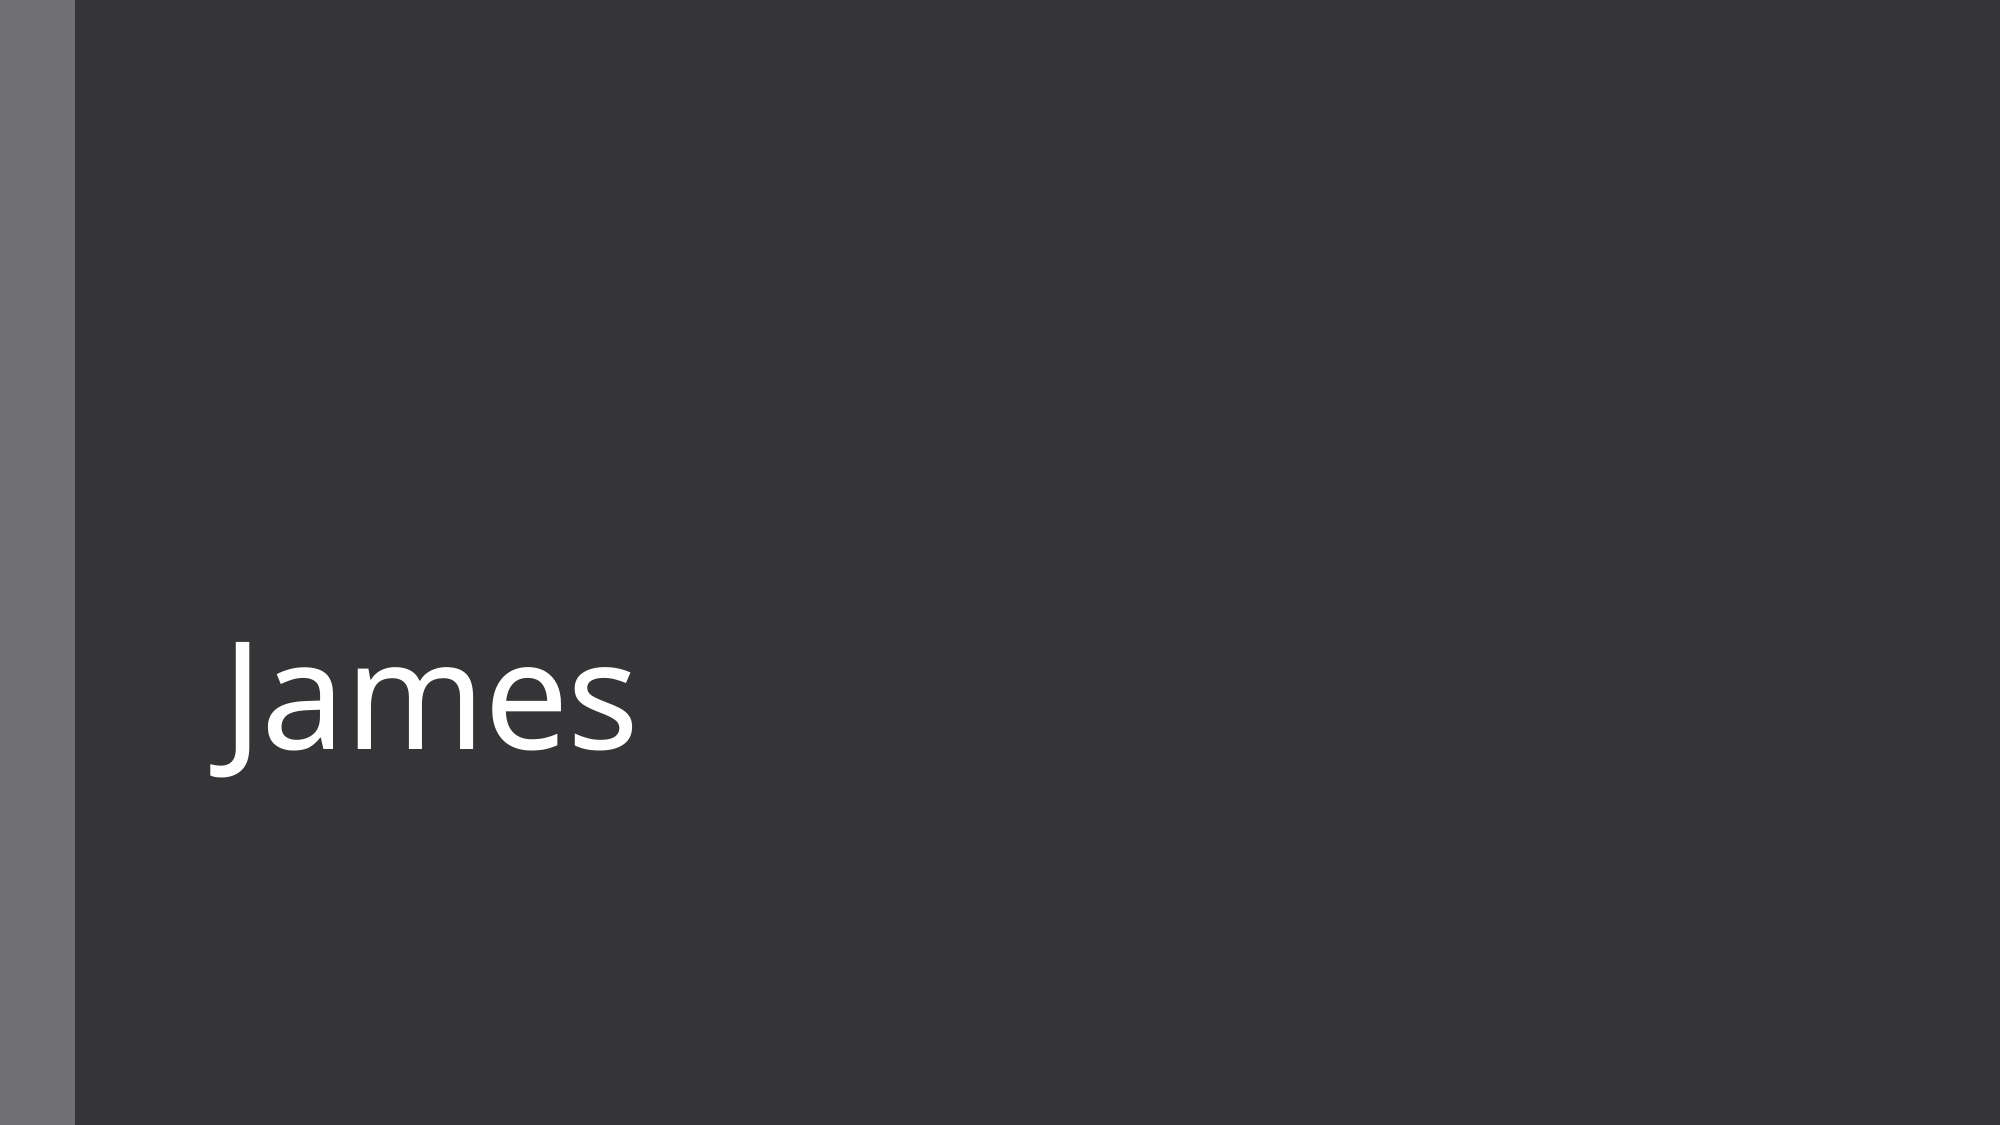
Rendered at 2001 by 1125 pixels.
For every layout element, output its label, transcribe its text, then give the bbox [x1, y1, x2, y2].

title James [206, 124, 1752, 788]
